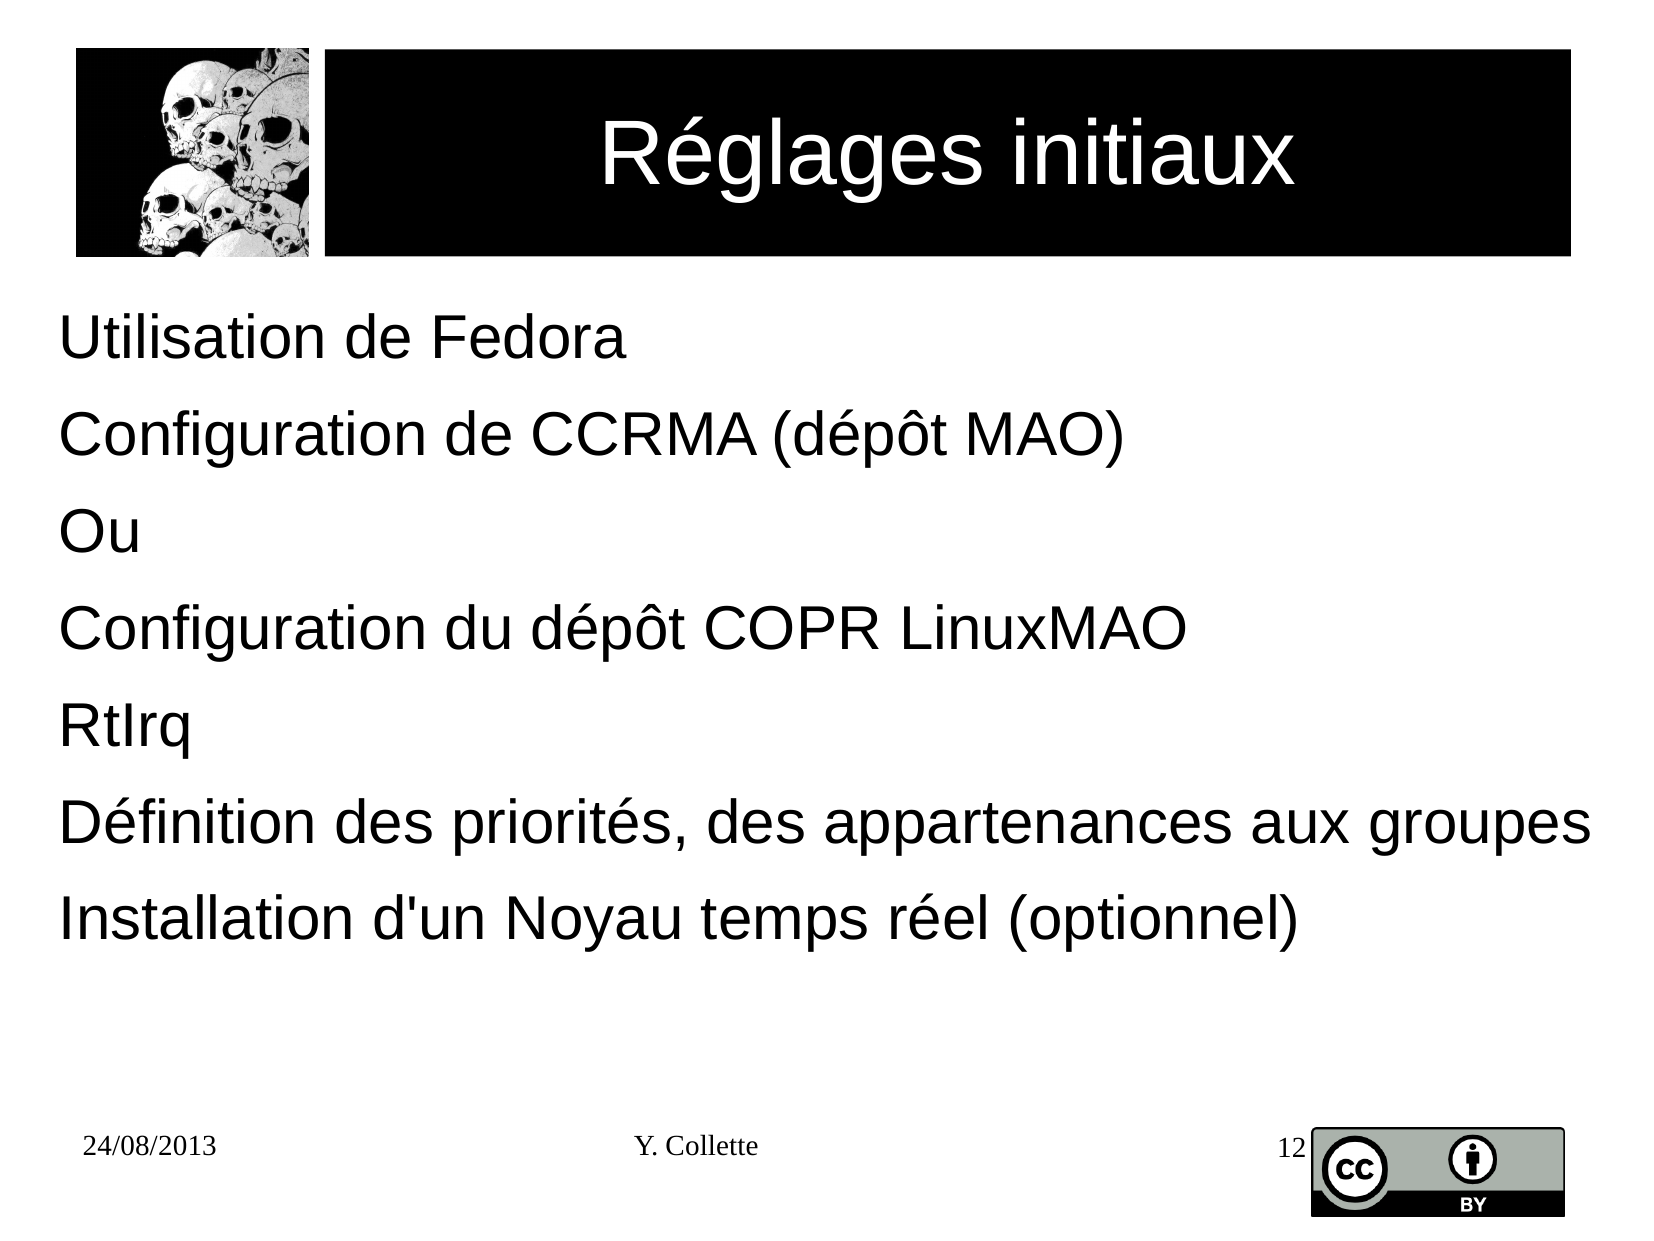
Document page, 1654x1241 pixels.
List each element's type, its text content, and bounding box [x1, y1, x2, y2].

list Utilisation de Fedora Configuration de CCRMA (dépôt MAO) Ou Configuration du dépôt COPR LinuxMAO RtIrq Définition des priorités, des appartenances aux groupes Installation d'un Noyau temps réel (optionnel) [59, 302, 1595, 1022]
picture [1311, 1127, 1565, 1217]
title Réglages initiaux [324, 49, 1571, 257]
picture [76, 48, 309, 257]
